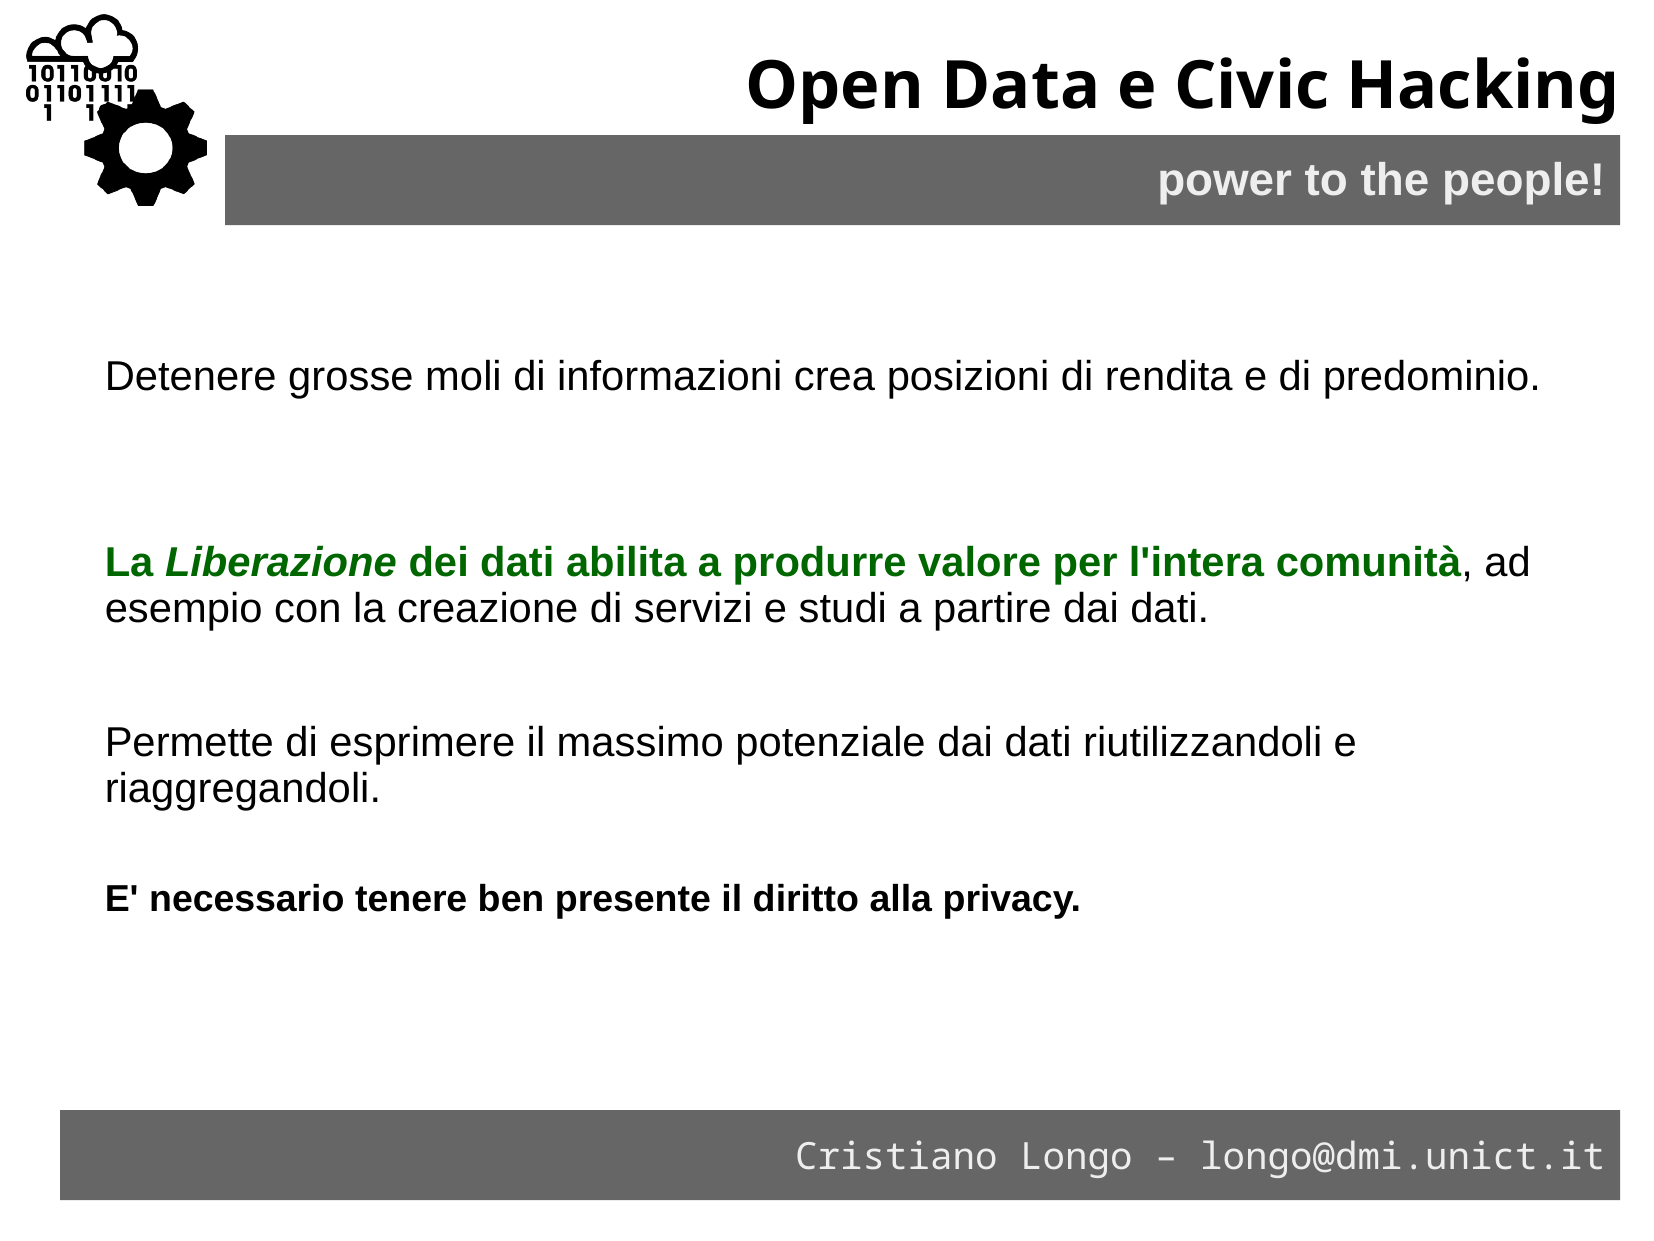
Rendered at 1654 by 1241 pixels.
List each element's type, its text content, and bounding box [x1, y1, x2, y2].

text_box E' necessario tenere ben presente il diritto alla privacy. [90, 870, 1546, 927]
picture [26, 14, 207, 206]
text_box Open Data e Civic Hacking [285, 30, 1636, 129]
text_box La Liberazione dei dati abilita a produrre valore per l'intera comunità, ad esempio con la creazione di servizi e studi a partire dai dati. [90, 531, 1576, 640]
text_box power to the people! [225, 135, 1621, 226]
text_box Cristiano Longo – longo@dmi.unict.it [60, 1110, 1621, 1201]
text_box Detenere grosse moli di informazioni crea posizioni di rendita e di predominio. [90, 345, 1576, 447]
text_box Permette di esprimere il massimo potenziale dai dati riutilizzandoli e riaggregandoli. [90, 711, 1546, 820]
